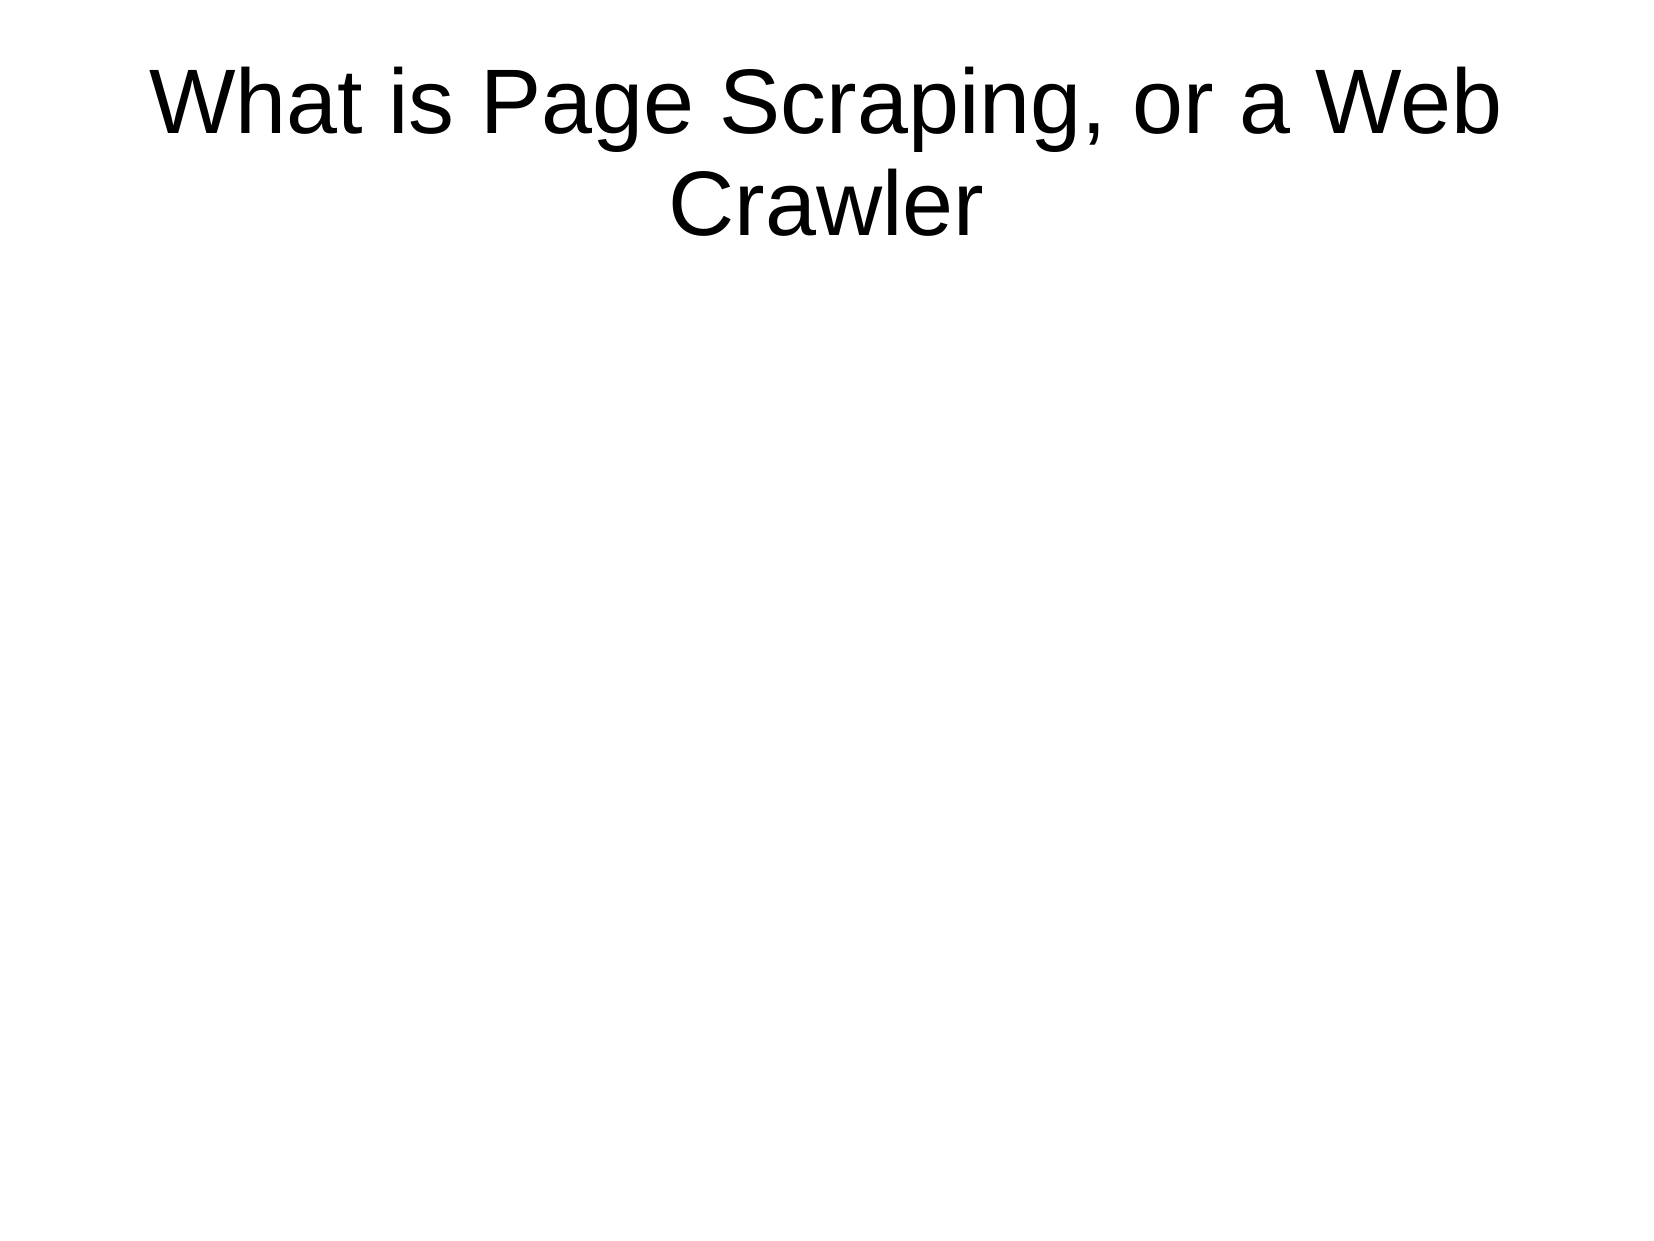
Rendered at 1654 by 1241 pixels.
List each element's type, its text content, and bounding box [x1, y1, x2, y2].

title What is Page Scraping, or a Web Crawler [82, 49, 1571, 257]
